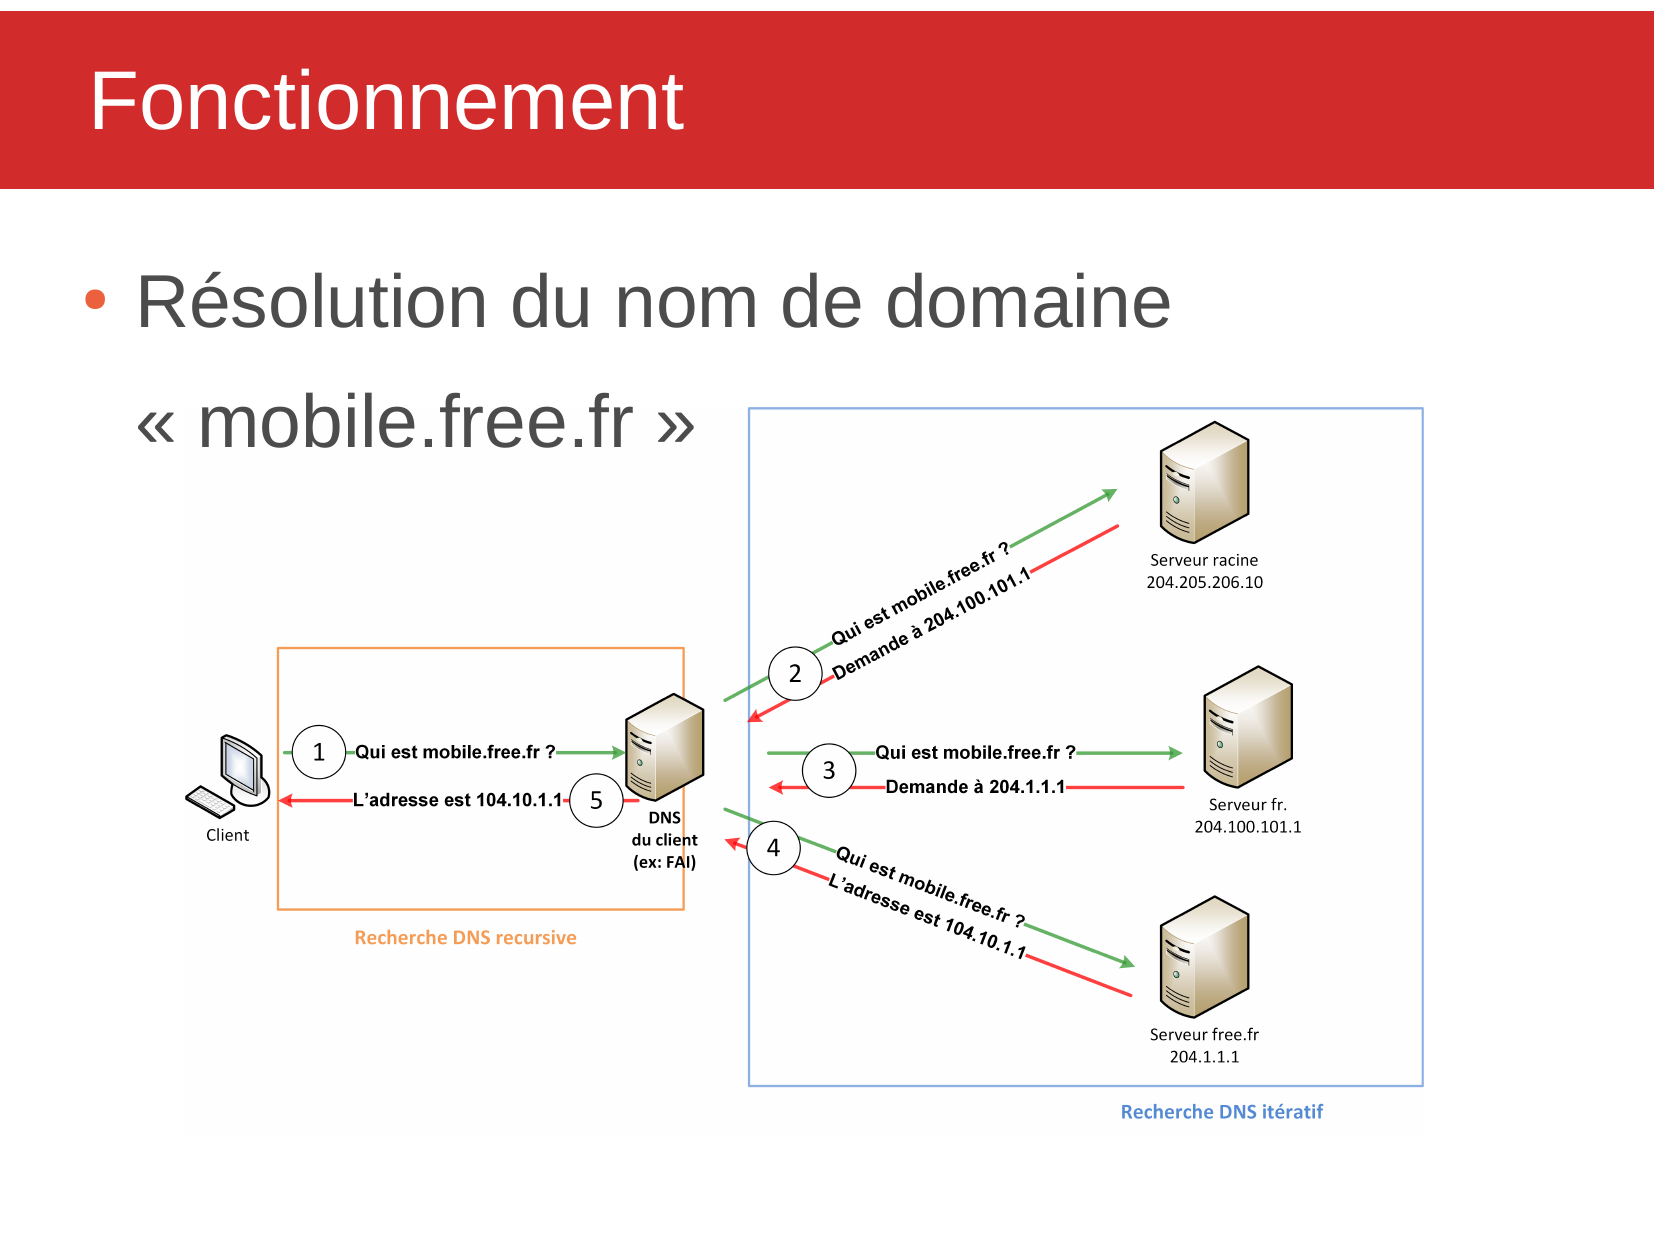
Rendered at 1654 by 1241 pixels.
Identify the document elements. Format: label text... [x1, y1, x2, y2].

text_box Résolution du nom de domaine « mobile.free.fr » [64, 259, 1595, 1170]
title Fonctionnement [0, 11, 1654, 189]
